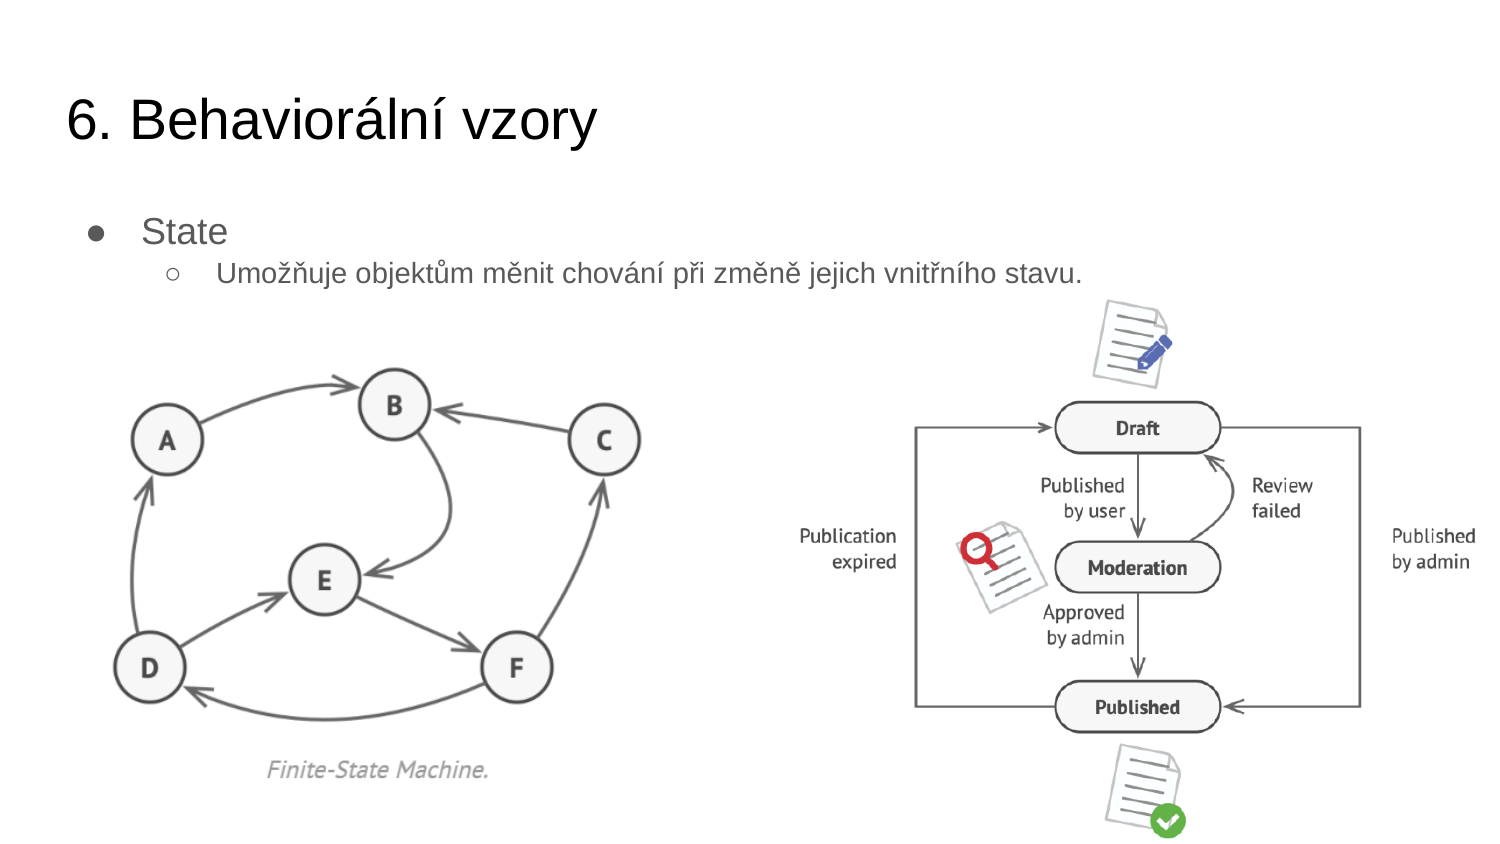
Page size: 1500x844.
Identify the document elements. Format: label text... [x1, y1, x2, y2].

picture [100, 344, 651, 791]
picture [793, 291, 1482, 844]
title 6. Behaviorální vzory [51, 72, 1449, 167]
list State Umožňuje objektům měnit chování při změně jejich vnitřního stavu. [51, 189, 1449, 844]
